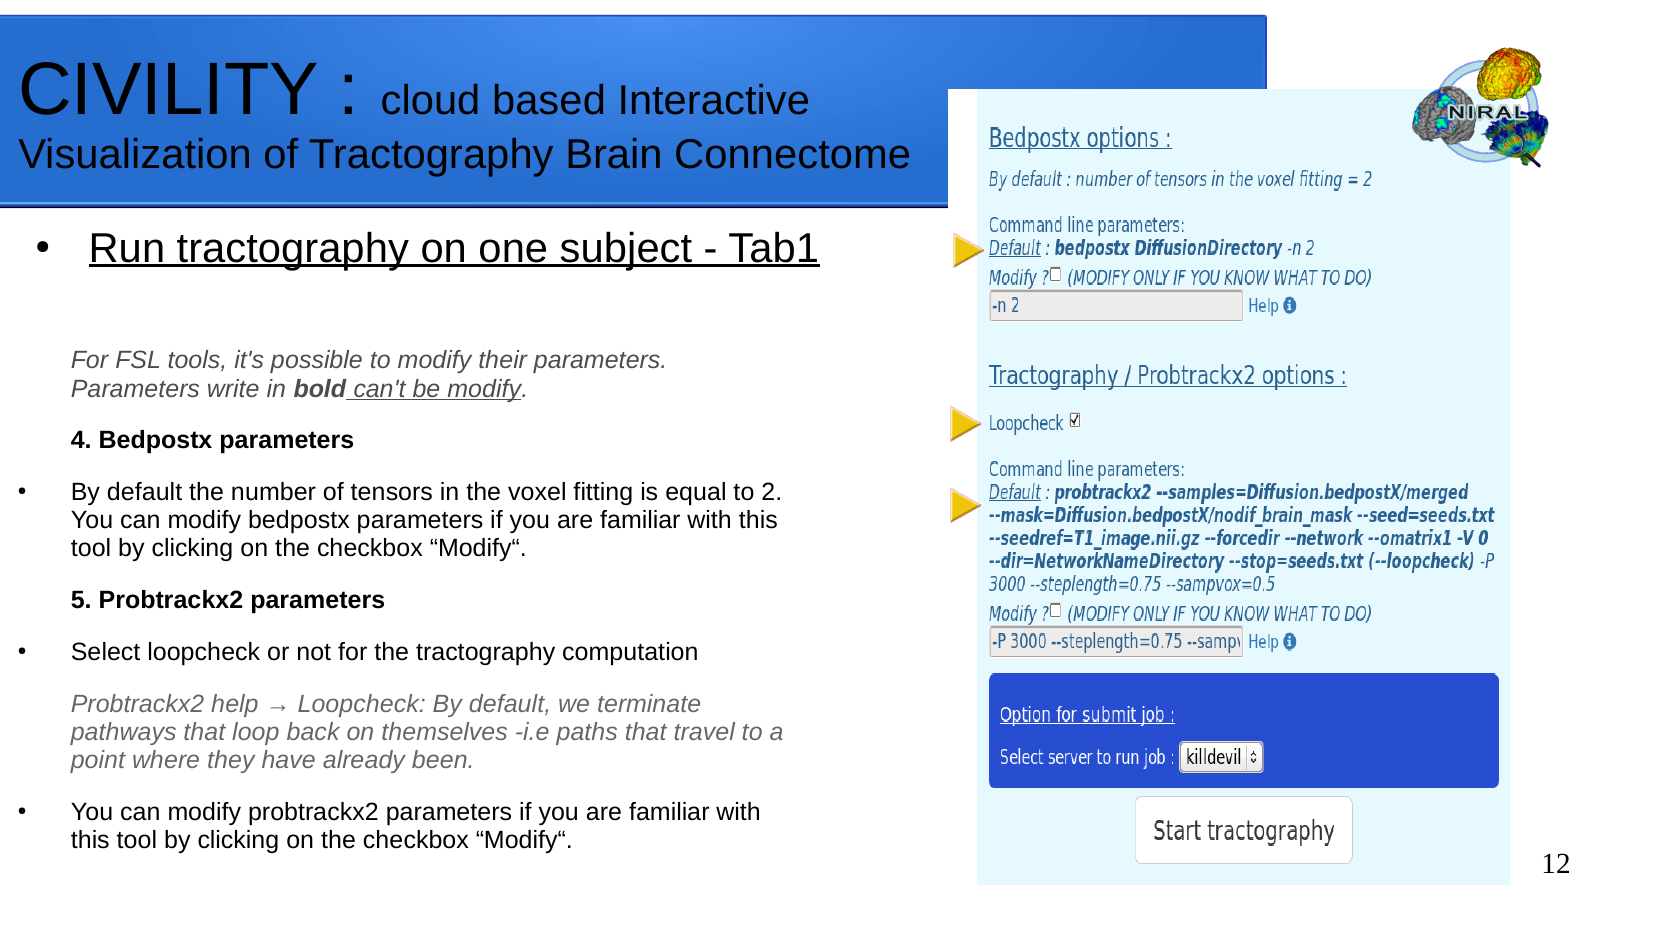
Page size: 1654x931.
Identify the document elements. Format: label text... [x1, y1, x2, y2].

text_box For FSL tools, it's possible to modify their parameters. Parameters write in bold can't be modify. 4. Bedpostx parameters By default the number of tensors in the voxel fitting is equal to 2. You can modify bedpostx parameters if you are familiar with this tool by clicking on the checkbox “Modify“. 5. Probtrackx2 parameters Select loopcheck or not for the tractography computation Probtrackx2 help → Loopcheck: By default, we terminate pathways that loop back on themselves -i.e paths that travel to a point where they have already been. You can modify probtrackx2 parameters if you are familiar with this tool by clicking on the checkbox “Modify“. [0, 300, 796, 901]
title CIVILITY : cloud based Interactive Visualization of Tractography Brain Connectome [18, 35, 961, 189]
list Run tractography on one subject - Tab1 [17, 224, 1506, 308]
picture [0, 13, 1576, 886]
picture [951, 231, 986, 271]
